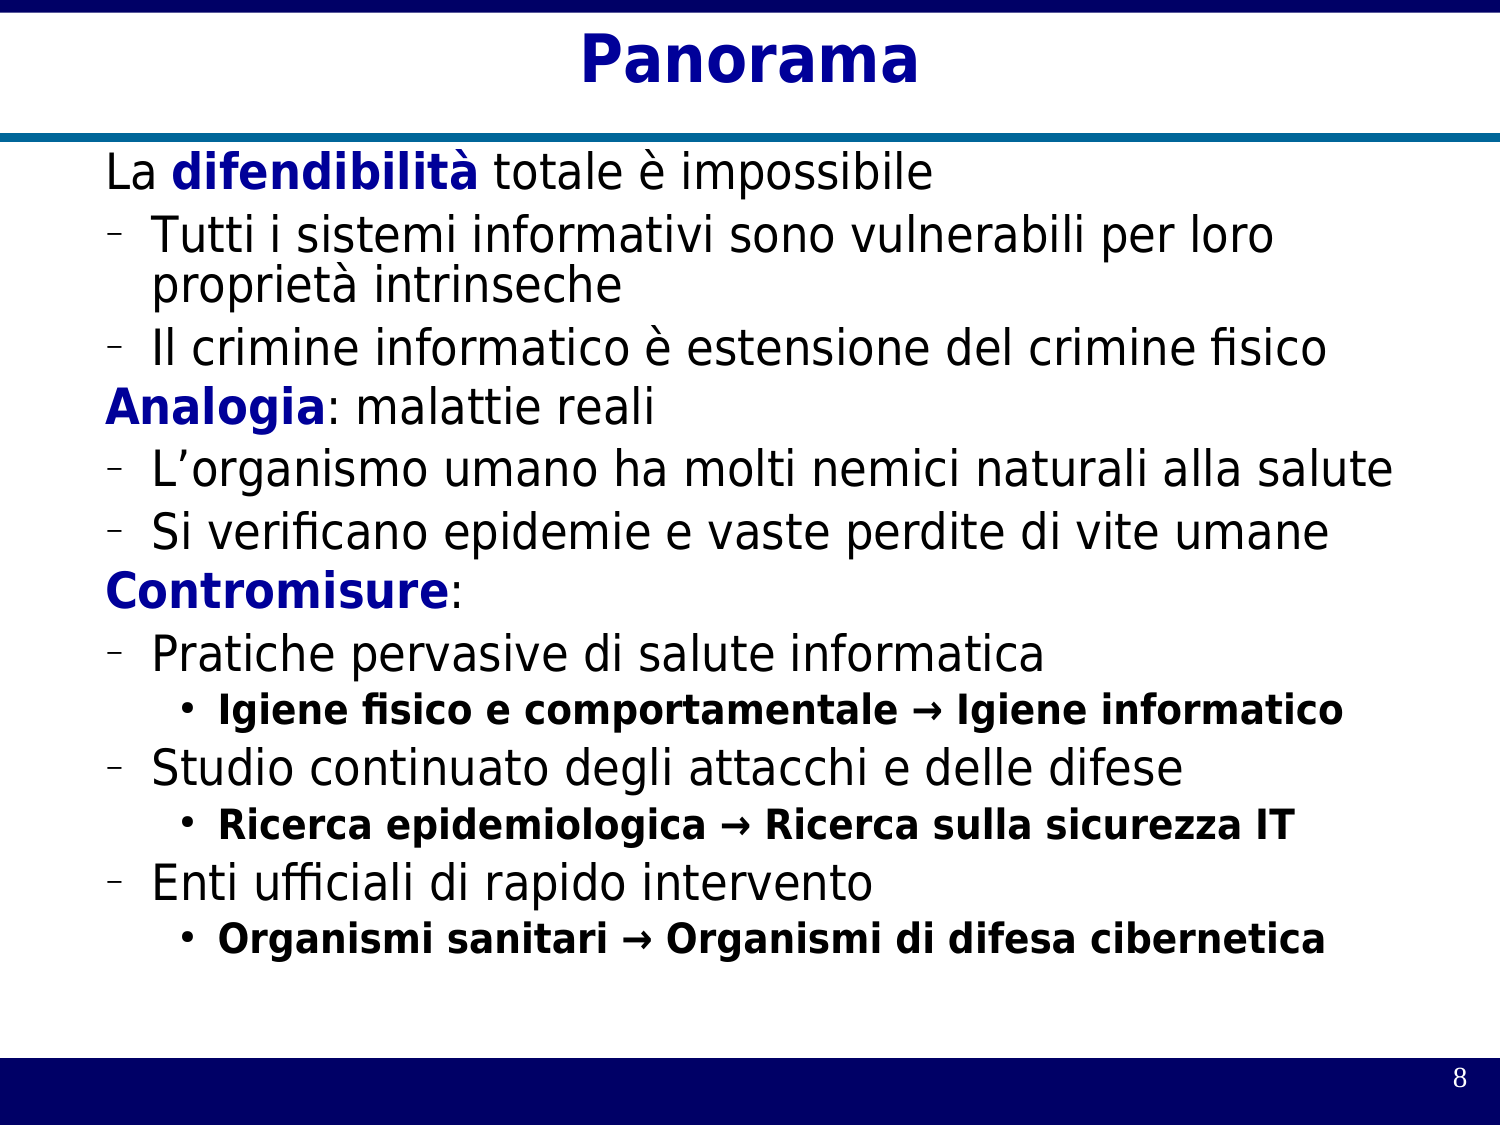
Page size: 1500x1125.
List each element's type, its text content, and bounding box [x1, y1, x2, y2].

title Panorama [30, 0, 1471, 126]
list La difendibilità totale è impossibile Tutti i sistemi informativi sono vulnerabili per loro proprietà intrinseche Il crimine informatico è estensione del crimine fisico Analogia: malattie reali L’organismo umano ha molti nemici naturali alla salute Si verificano epidemie e vaste perdite di vite umane Contromisure: Pratiche pervasive di salute informatica Igiene fisico e comportamentale → Igiene informatico Studio continuato degli attacchi e delle difese Ricerca epidemiologica → Ricerca sulla sicurezza IT Enti ufficiali di rapido intervento Organismi sanitari → Organismi di difesa cibernetica [30, 149, 1471, 1021]
